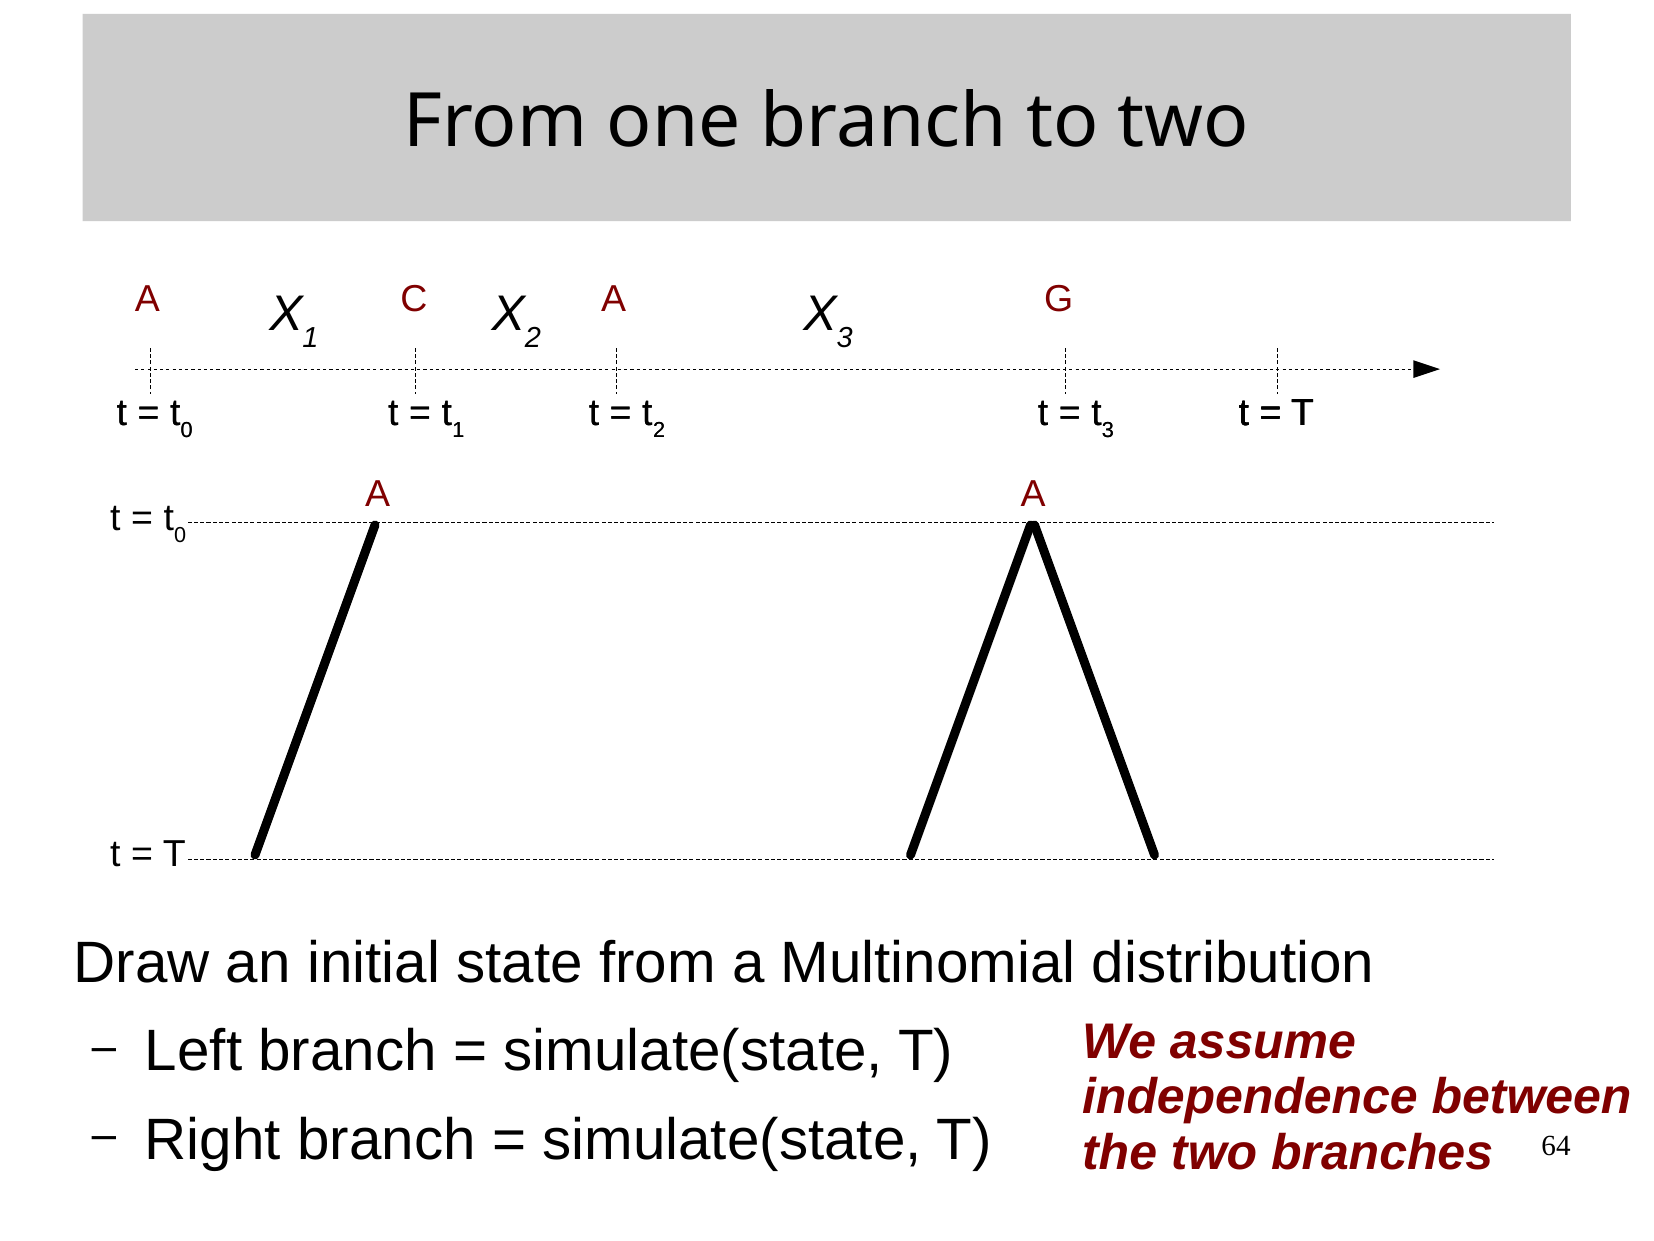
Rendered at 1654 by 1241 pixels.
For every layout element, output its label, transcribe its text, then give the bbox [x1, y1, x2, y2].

title From one branch to two [82, 13, 1571, 222]
text_box X3 [788, 278, 886, 417]
text_box X1 [254, 278, 361, 417]
text_box G [1029, 270, 1090, 327]
list Draw an initial state from a Multinomial distribution Left branch = simulate(state, T) Right branch = simulate(state, T) [3, 929, 1624, 1216]
text_box A [120, 270, 181, 327]
text_box We assume independence between the two branches [1067, 1005, 1654, 1198]
text_box t = t1 [373, 384, 482, 450]
text_box t = t0 [101, 384, 211, 450]
text_box A [586, 270, 647, 327]
text_box t = t0 [95, 489, 204, 556]
text_box A [350, 464, 411, 522]
text_box C [385, 270, 446, 327]
text_box A [1005, 464, 1066, 522]
text_box t = t3 [1023, 384, 1132, 450]
text_box X2 [476, 278, 579, 417]
text_box t = t2 [574, 384, 683, 450]
text_box t = T [95, 825, 204, 882]
list [15, 408, 1636, 1005]
text_box t = T [1223, 384, 1333, 441]
